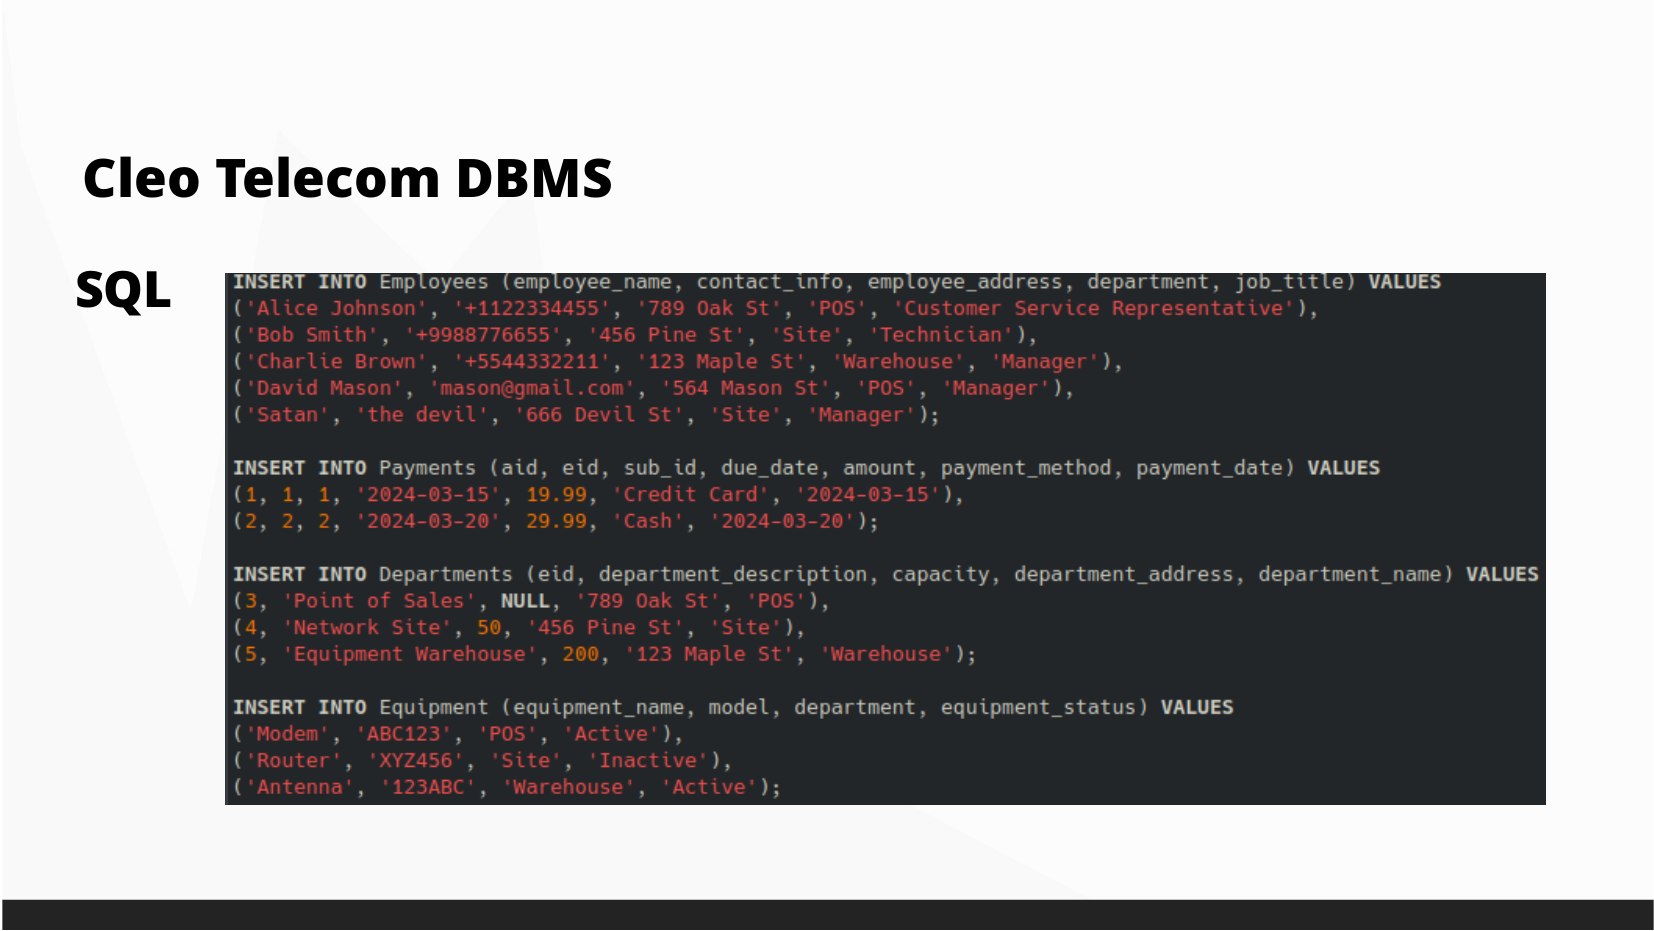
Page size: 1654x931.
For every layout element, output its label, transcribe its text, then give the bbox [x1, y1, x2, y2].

title Cleo Telecom DBMS [82, 99, 1571, 255]
subtitle SQL [75, 254, 1516, 662]
picture [2, 0, 1654, 931]
